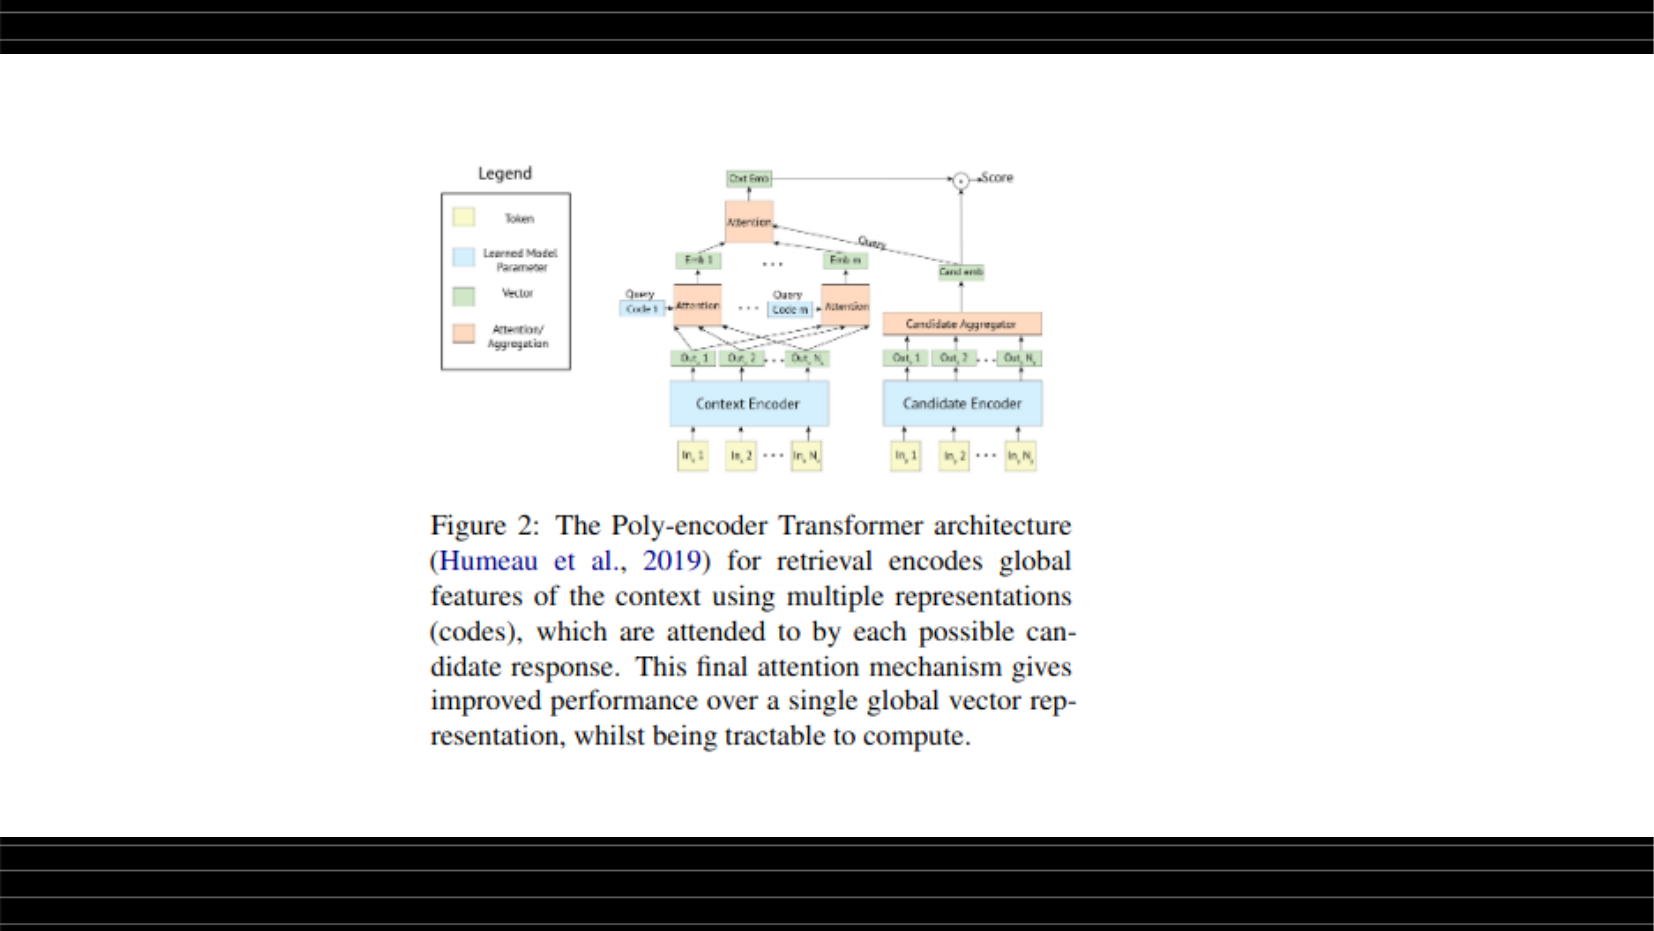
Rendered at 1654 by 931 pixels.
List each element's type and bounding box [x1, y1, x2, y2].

picture [0, 837, 1654, 931]
picture [0, 0, 1654, 54]
picture [420, 104, 1122, 784]
